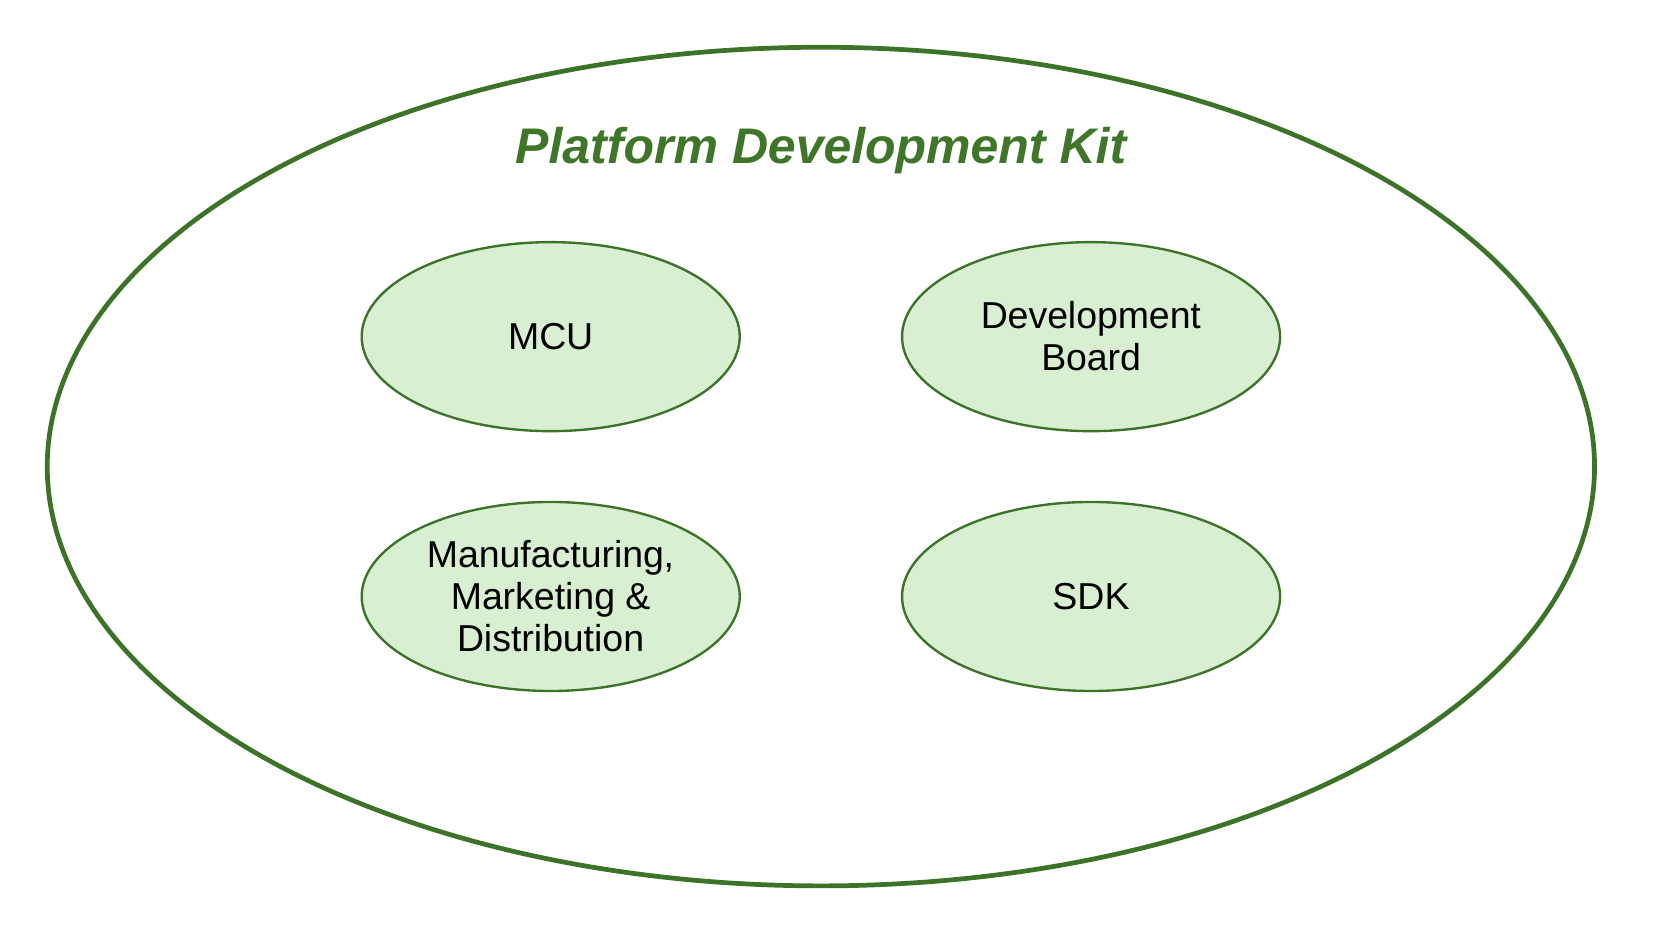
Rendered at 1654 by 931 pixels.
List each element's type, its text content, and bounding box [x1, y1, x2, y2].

text_box Development Board [902, 242, 1281, 432]
text_box Manufacturing, Marketing & Distribution [361, 501, 740, 692]
text_box Platform Development Kit [490, 83, 1152, 210]
text_box SDK [902, 501, 1281, 692]
text_box MCU [361, 242, 740, 432]
